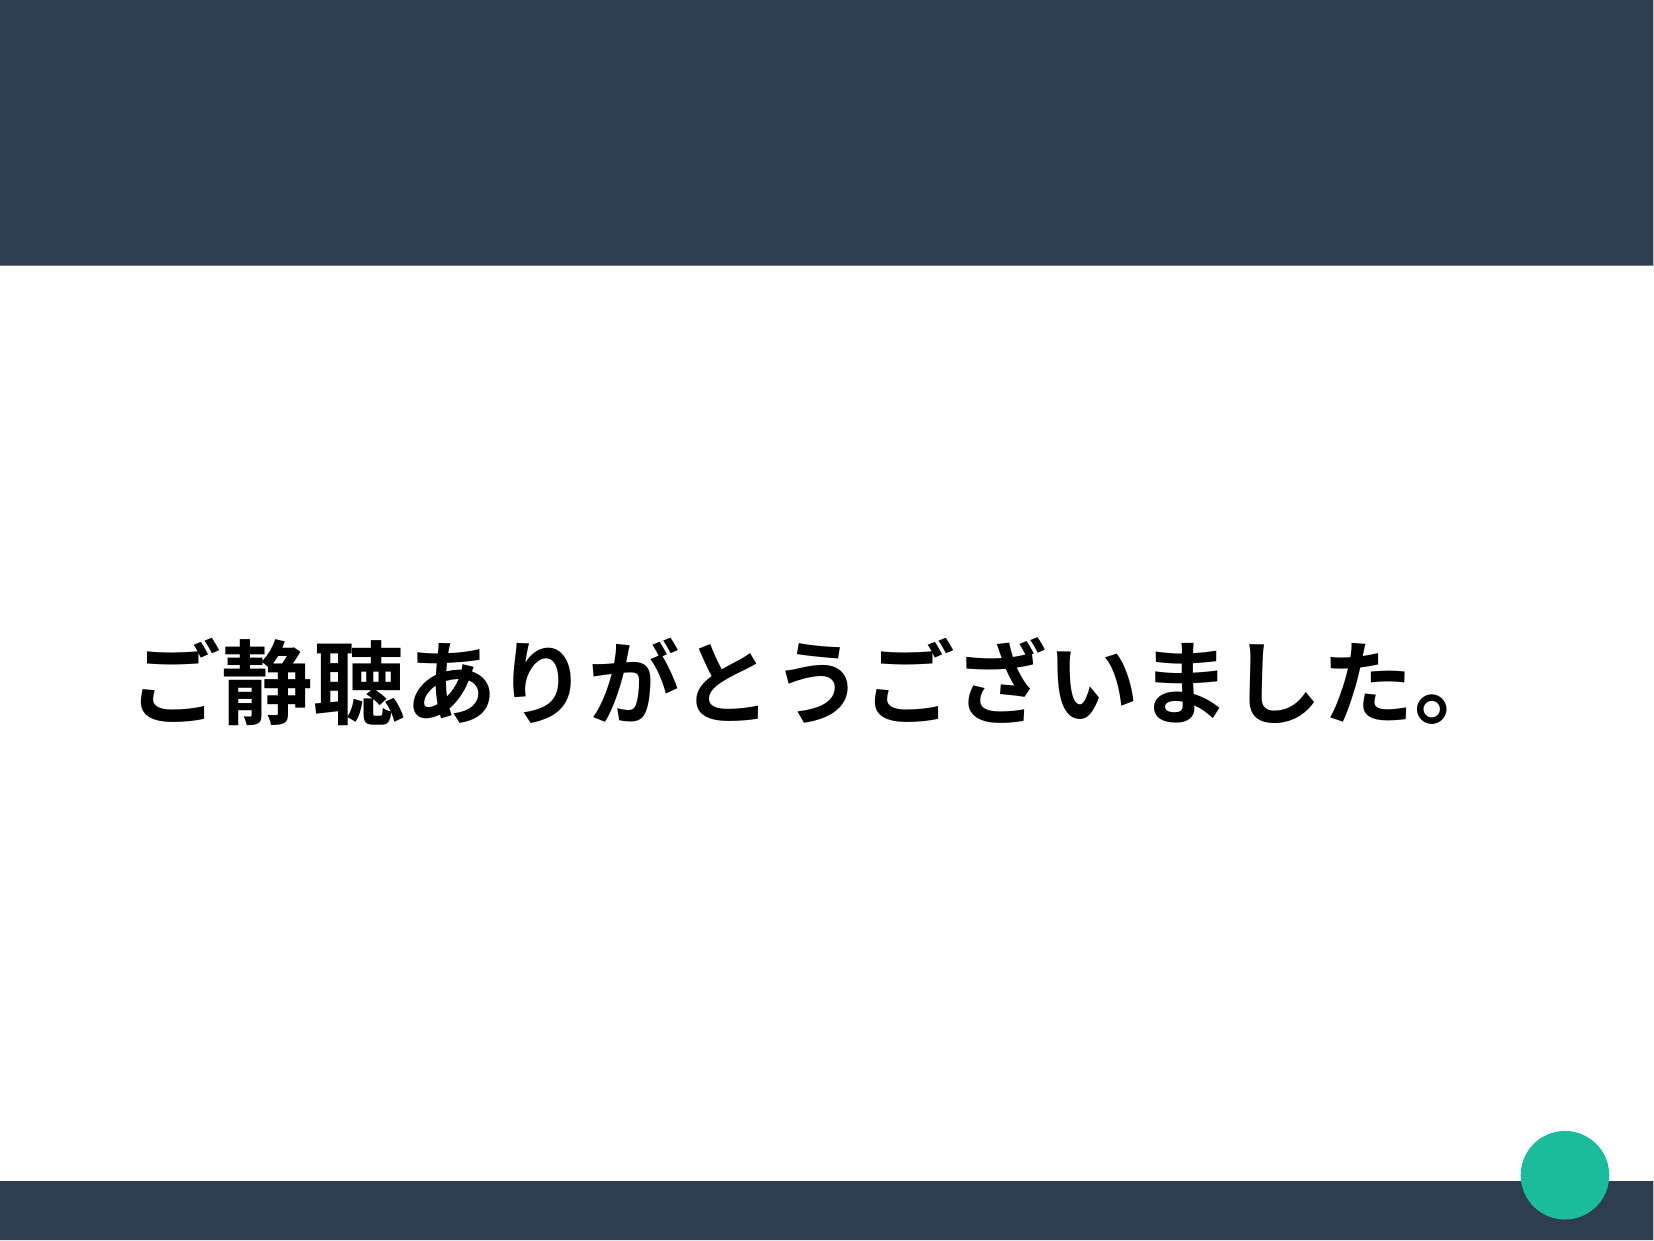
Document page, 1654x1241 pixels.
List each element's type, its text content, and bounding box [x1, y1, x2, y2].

title ご静聴ありがとうございました。 [129, 598, 1571, 756]
